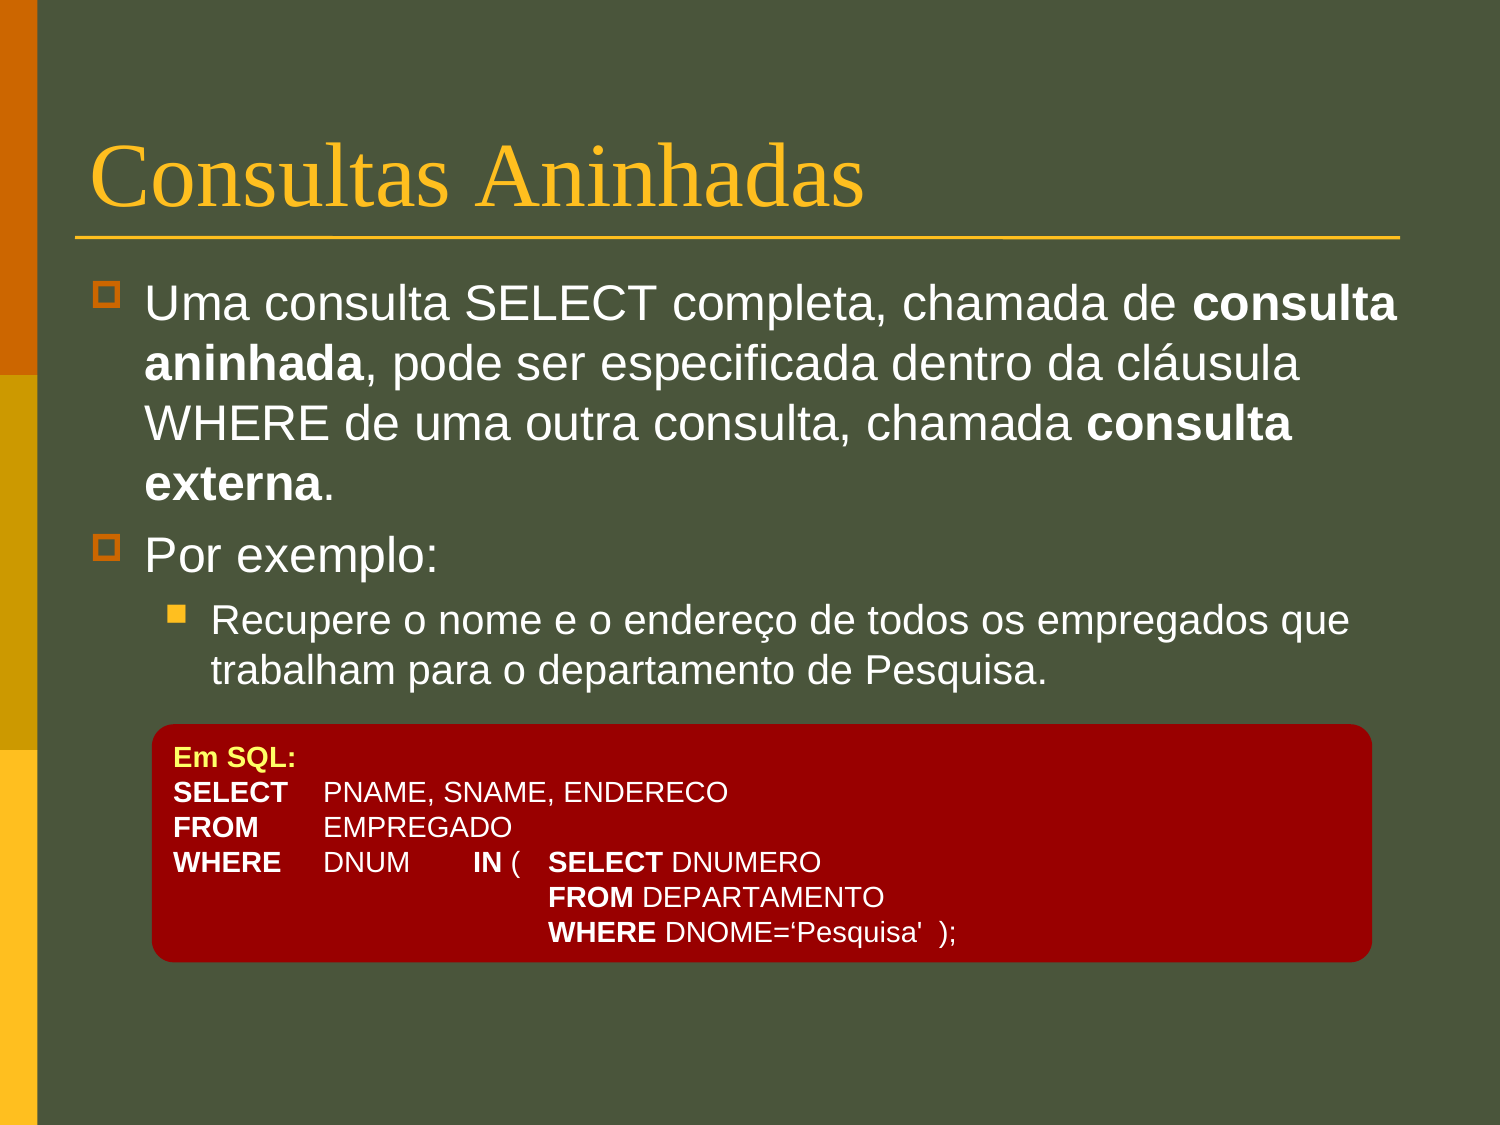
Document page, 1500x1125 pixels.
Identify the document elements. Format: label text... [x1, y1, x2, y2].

title Consultas Aninhadas [75, 45, 1426, 233]
text_box Em SQL: SELECT PNAME, SNAME, ENDERECO FROM EMPREGADO WHERE DNUM IN ( SELECT DNUMERO FROM DEPARTAMENTO WHERE DNOME=‘Pesquisa' ); [151, 724, 1373, 963]
list Uma consulta SELECT completa, chamada de consulta aninhada, pode ser especificada dentro da cláusula WHERE de uma outra consulta, chamada consulta externa. Por exemplo: Recupere o nome e o endereço de todos os empregados que trabalham para o departamento de Pesquisa. [75, 262, 1426, 1006]
